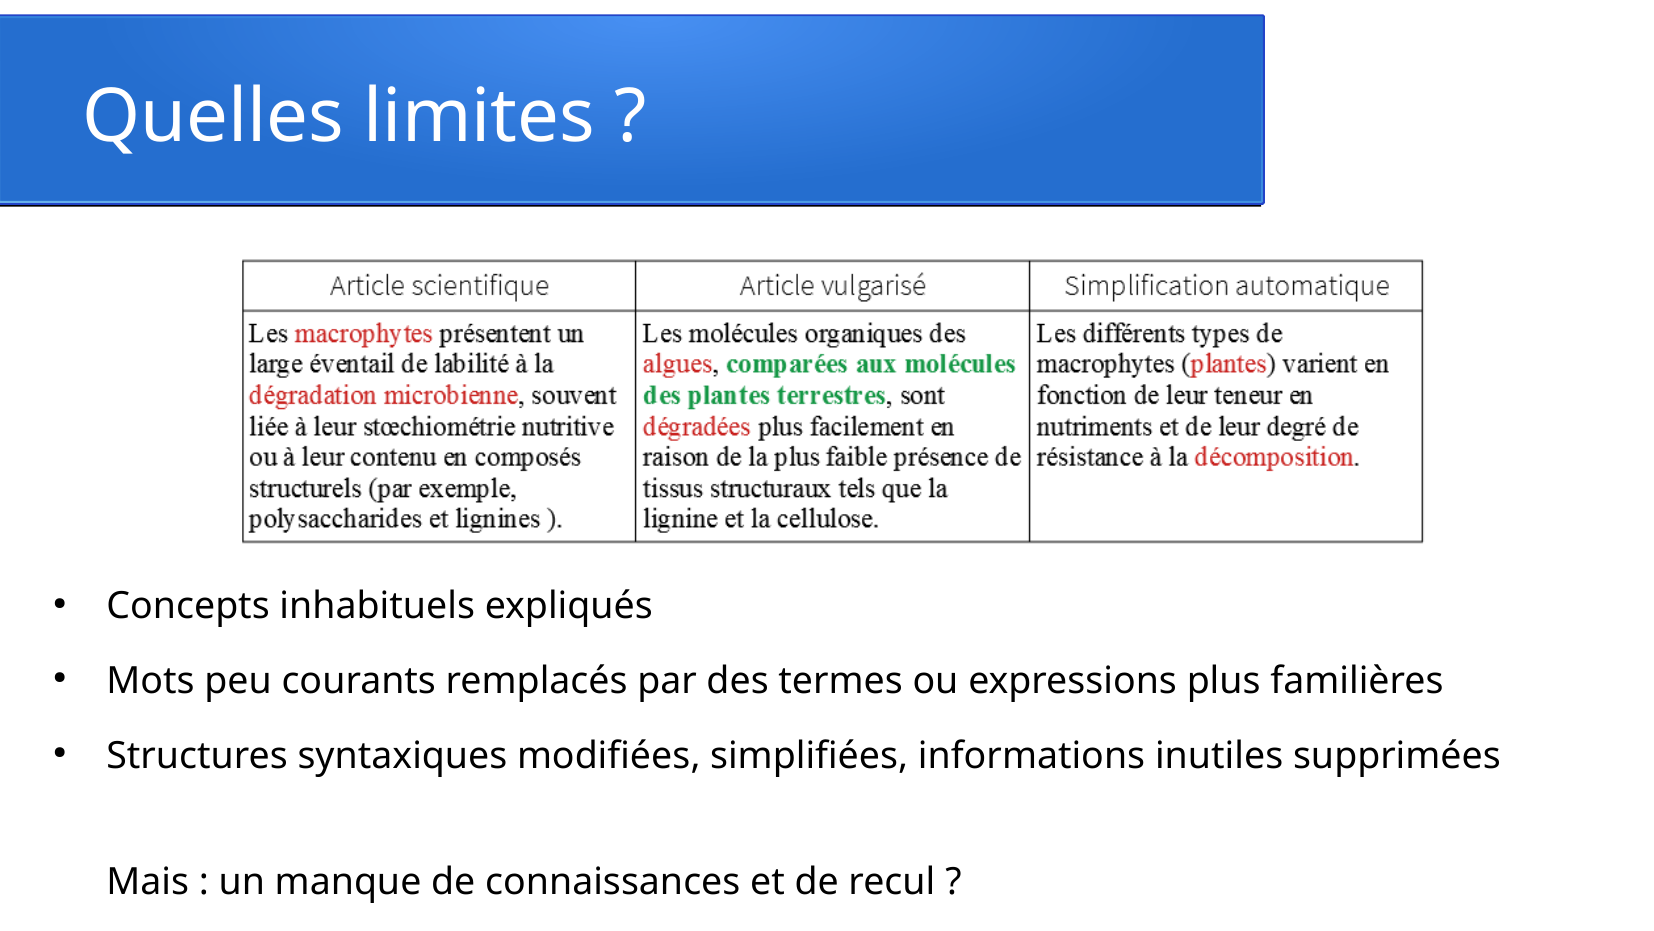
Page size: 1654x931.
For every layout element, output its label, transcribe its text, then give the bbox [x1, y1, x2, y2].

list Concepts inhabituels expliqués Mots peu courants remplacés par des termes ou expressions plus familières Structures syntaxiques modifiées, simplifiées, informations inutiles supprimées Mais : un manque de connaissances et de recul ? [35, 578, 1524, 931]
title Quelles limites ? [82, 35, 1235, 189]
picture [224, 236, 1452, 567]
